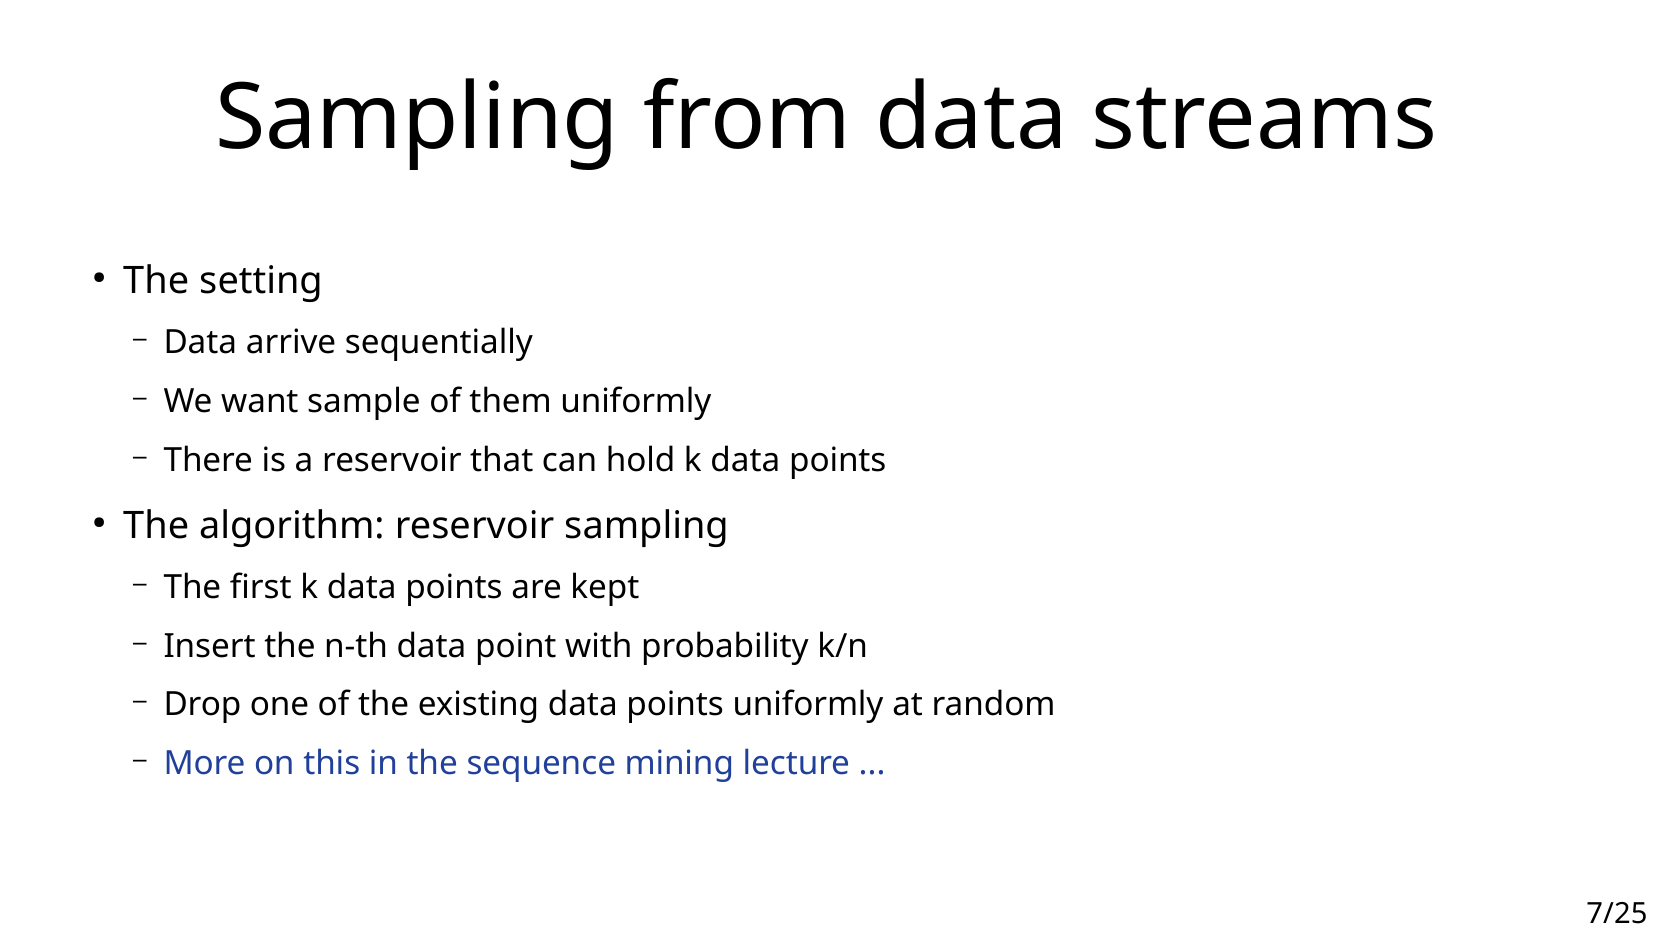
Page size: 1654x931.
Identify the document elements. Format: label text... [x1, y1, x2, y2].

title Sampling from data streams [82, 1, 1571, 226]
list The setting Data arrive sequentially We want sample of them uniformly There is a reservoir that can hold k data points The algorithm: reservoir sampling The first k data points are kept Insert the n-th data point with probability k/n Drop one of the existing data points uniformly at random More on this in the sequence mining lecture ... [82, 253, 1571, 793]
